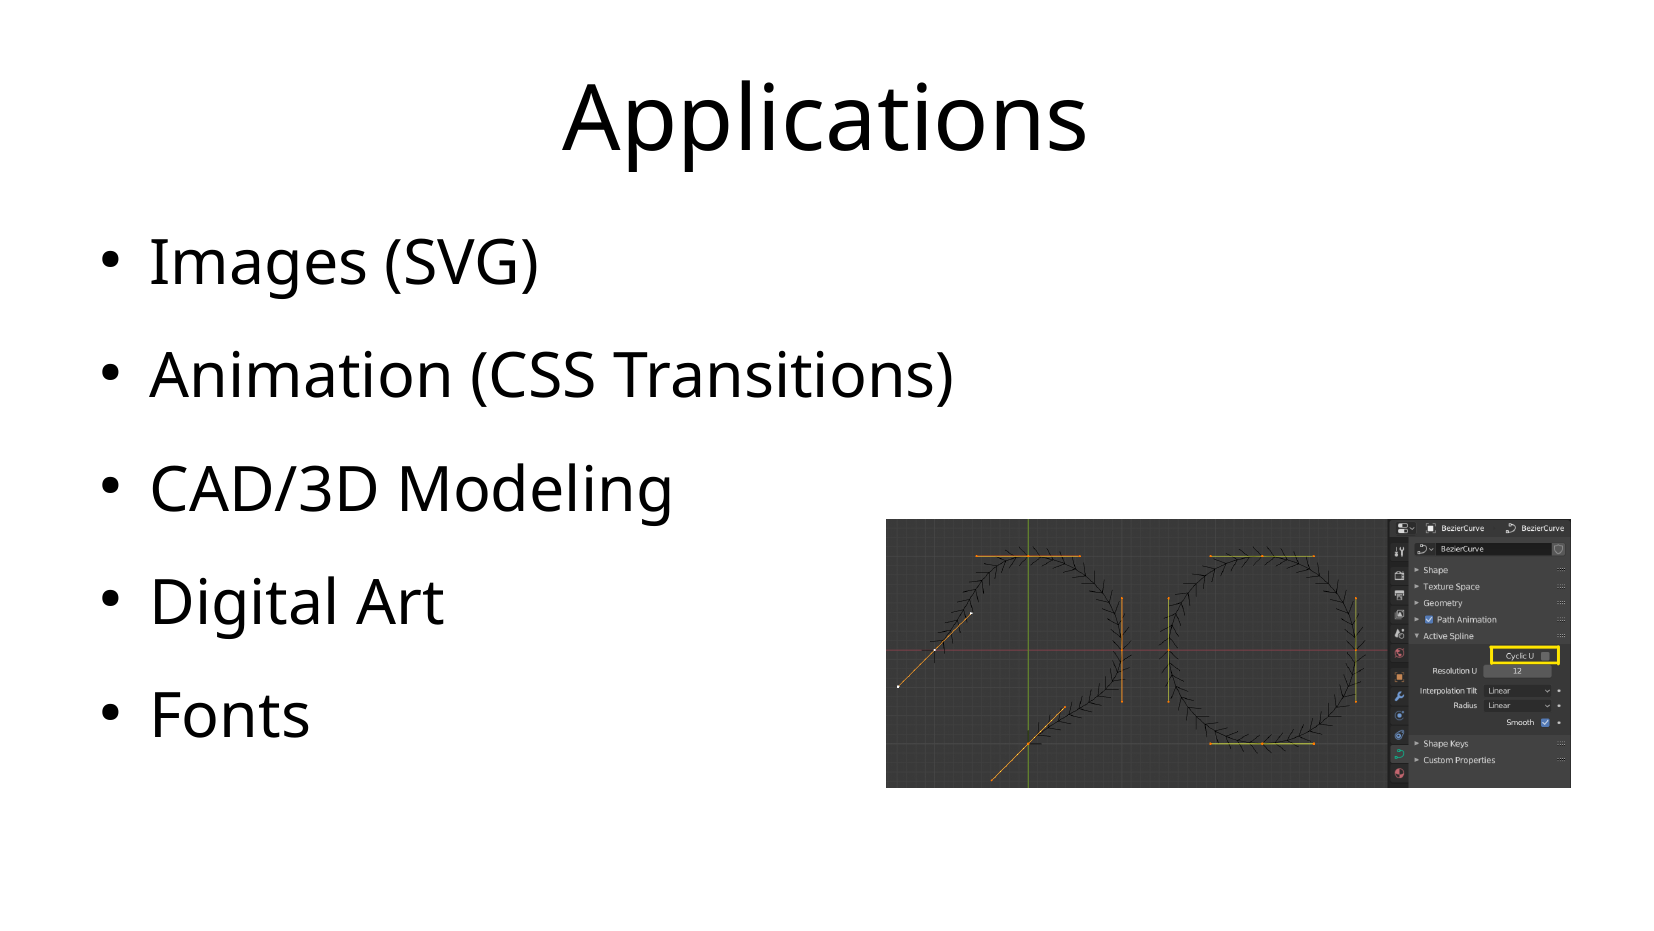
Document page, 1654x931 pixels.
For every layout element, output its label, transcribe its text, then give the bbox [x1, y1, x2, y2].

picture [886, 519, 1571, 788]
list Images (SVG) Animation (CSS Transitions) CAD/3D Modeling Digital Art Fonts [82, 217, 1571, 758]
title Applications [82, 37, 1571, 193]
